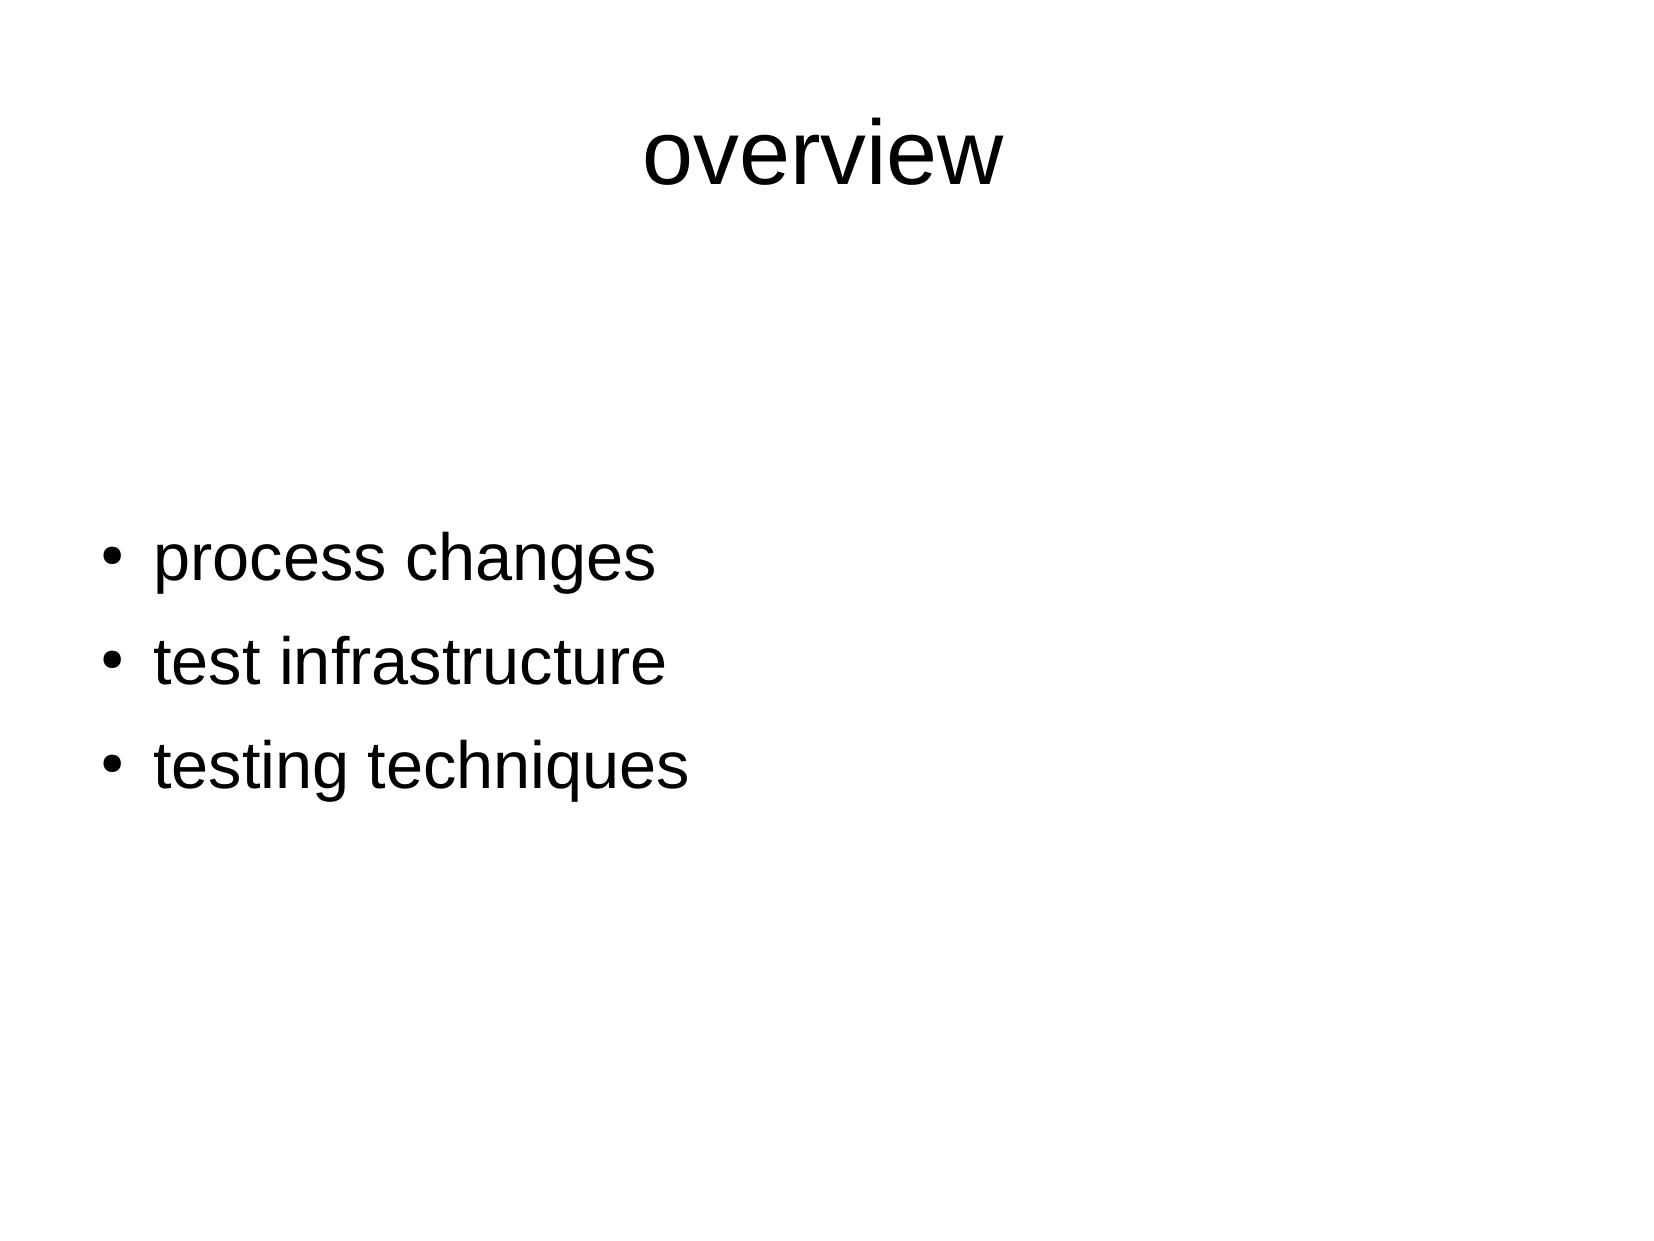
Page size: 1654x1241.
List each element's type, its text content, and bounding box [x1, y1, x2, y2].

title overview [82, 49, 1571, 257]
list process changes test infrastructure testing techniques [82, 519, 1571, 1109]
